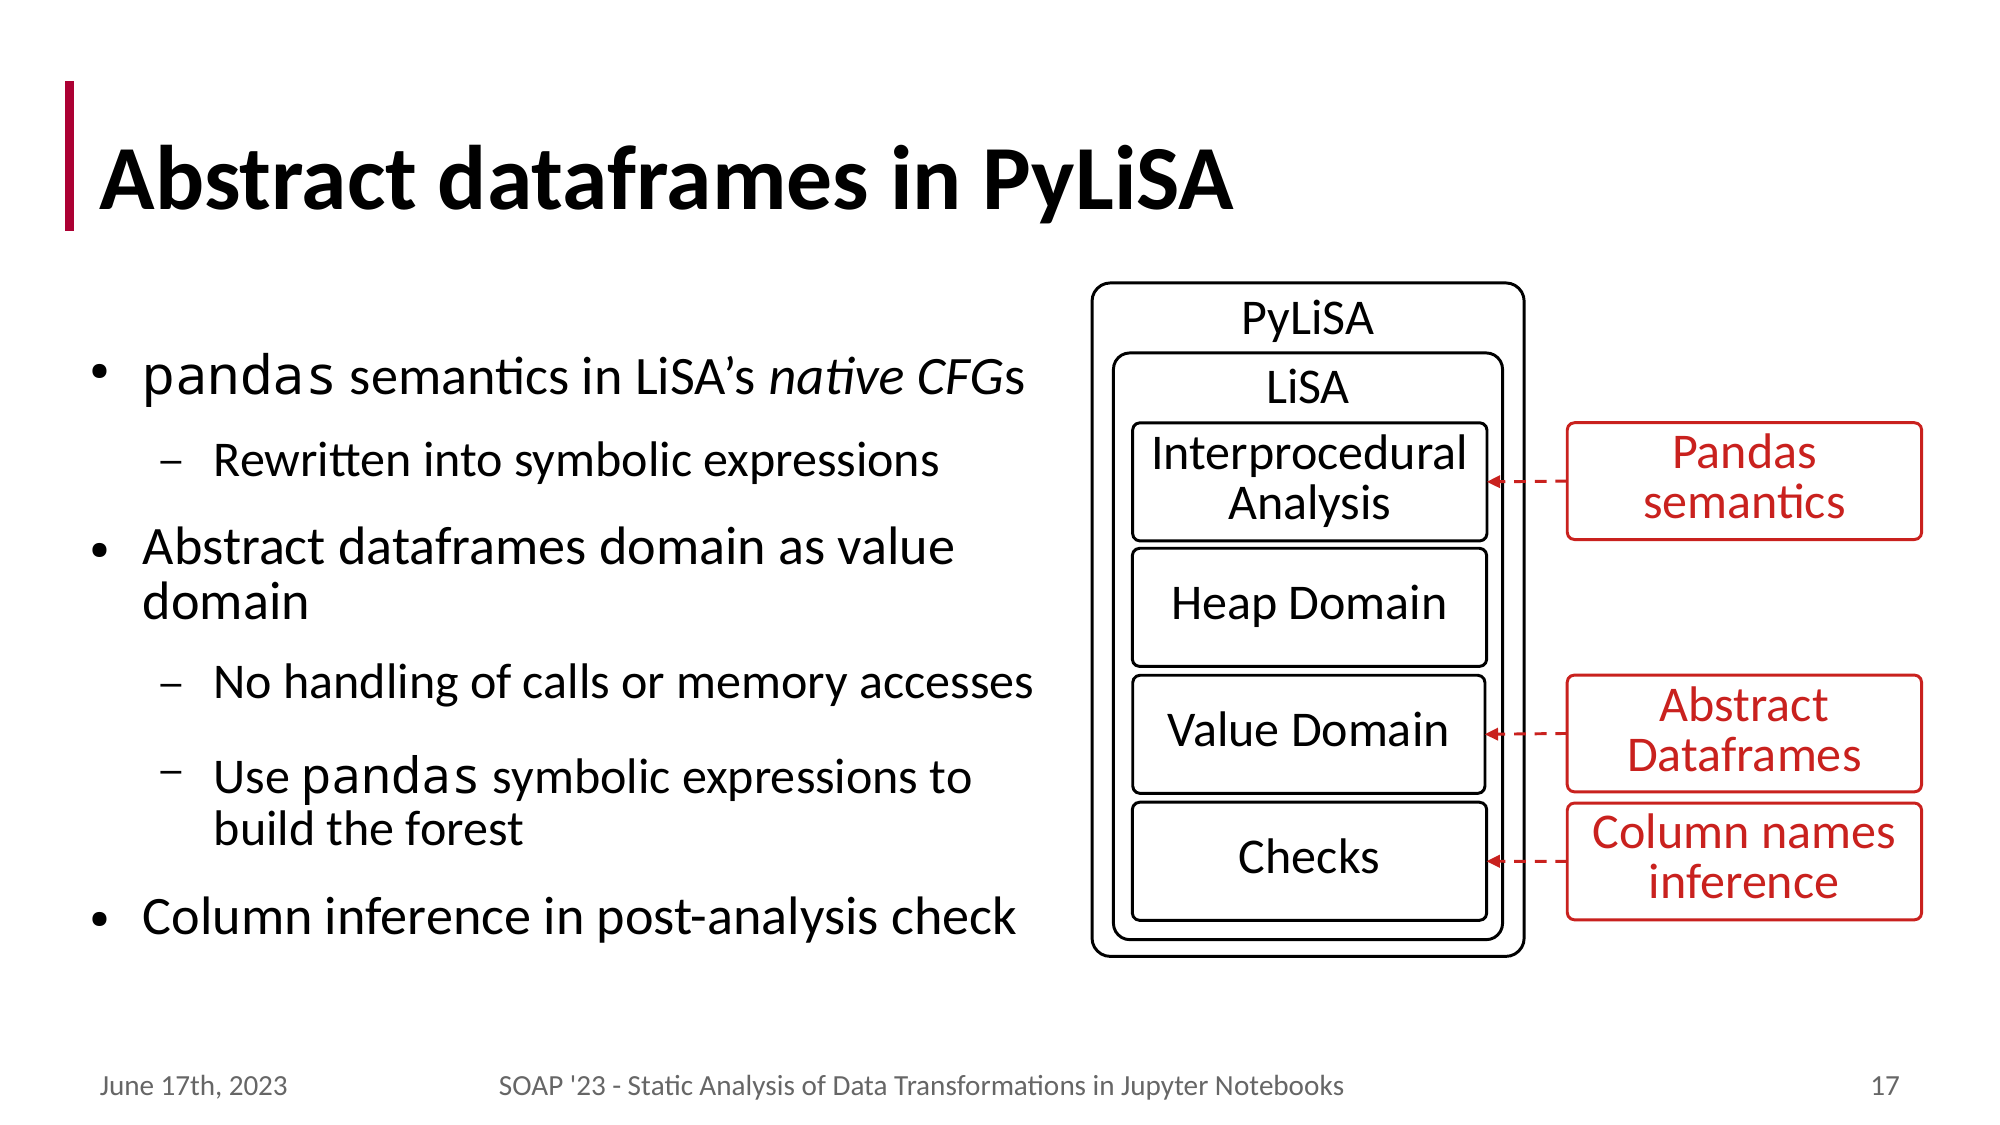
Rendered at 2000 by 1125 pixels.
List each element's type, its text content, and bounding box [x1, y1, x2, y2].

text_box Abstract Dataframes [1567, 675, 1922, 792]
text_box Pandas semantics [1567, 422, 1922, 540]
title Abstract dataframes in PyLiSA [99, 44, 1900, 233]
text_box Column names inference [1567, 803, 1922, 920]
text_box pandas semantics in LiSA’s native CFGs Rewritten into symbolic expressions Abstract dataframes domain as value domain No handling of calls or memory accesses Use pandas symbolic expressions to build the forest Column inference in post-analysis check [72, 336, 1047, 928]
text_box PyLiSA [1092, 282, 1525, 957]
